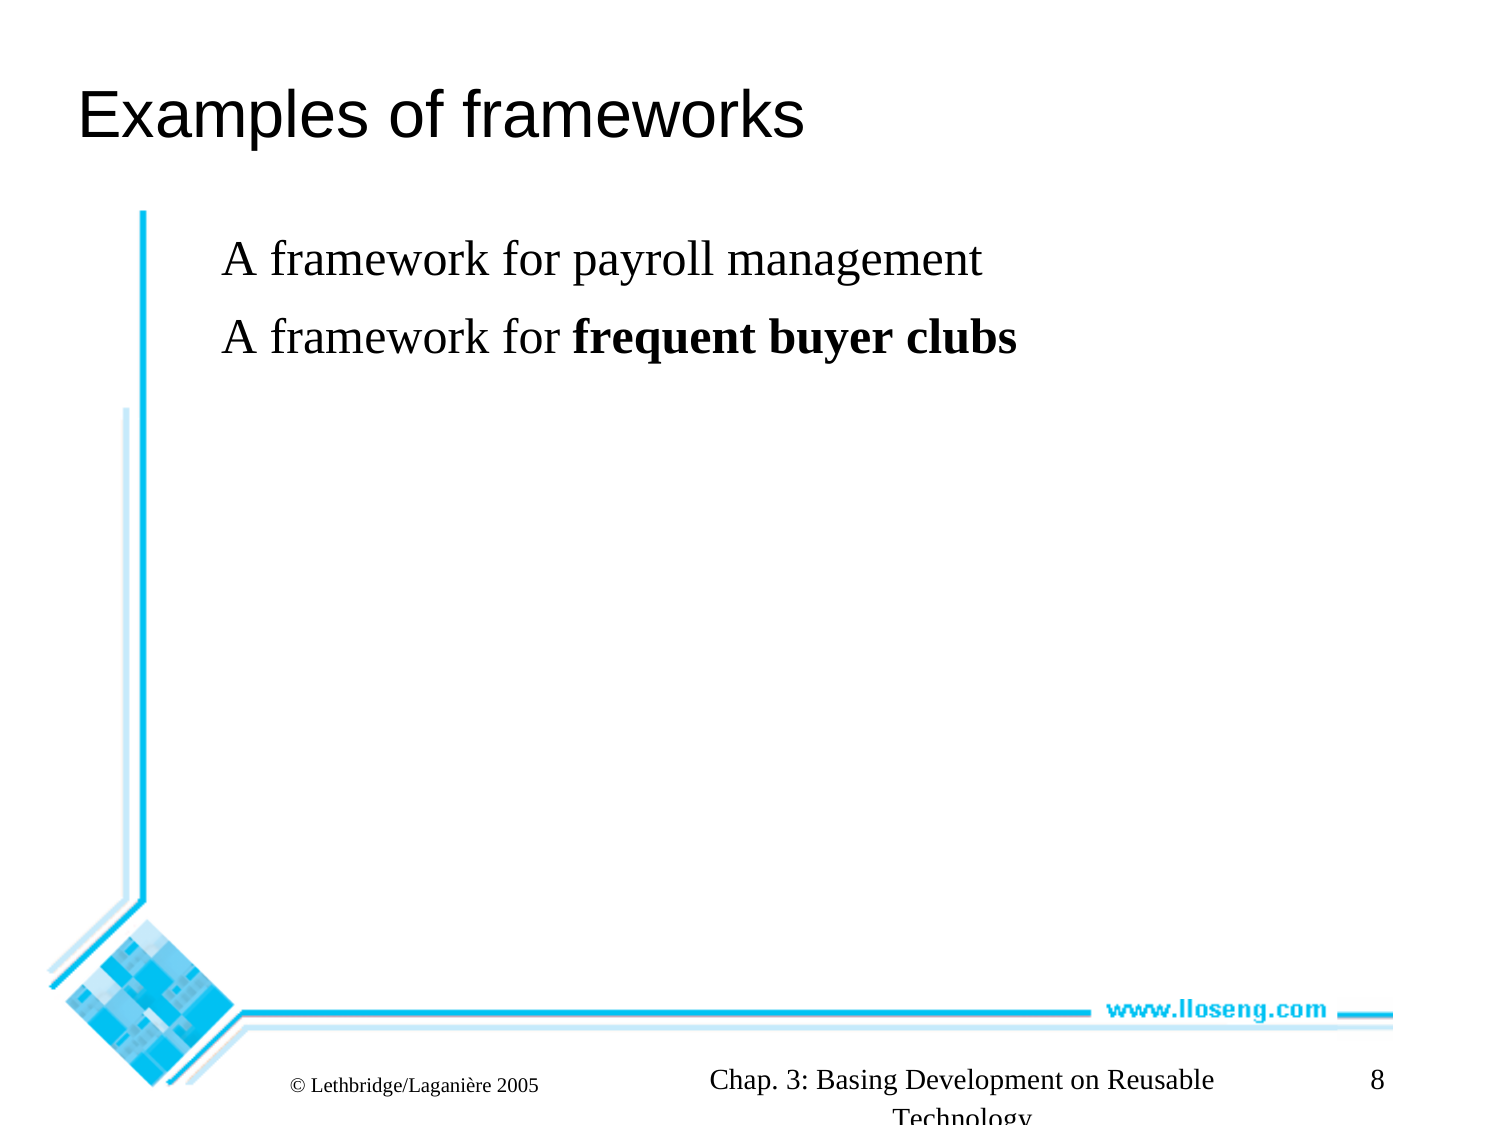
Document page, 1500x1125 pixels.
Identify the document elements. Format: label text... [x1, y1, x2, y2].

text_box 15 [1325, 1050, 1401, 1125]
text_box © Lethbridge/Laganière 2005 [275, 1062, 601, 1125]
title Examples of frameworks [62, 37, 1413, 188]
picture [35, 199, 1363, 1089]
list A framework for payroll management A framework for frequent buyer clubs [174, 212, 1413, 1000]
text_box Chap. 3: Basing Development on Reusable Technology [624, 1050, 1300, 1125]
